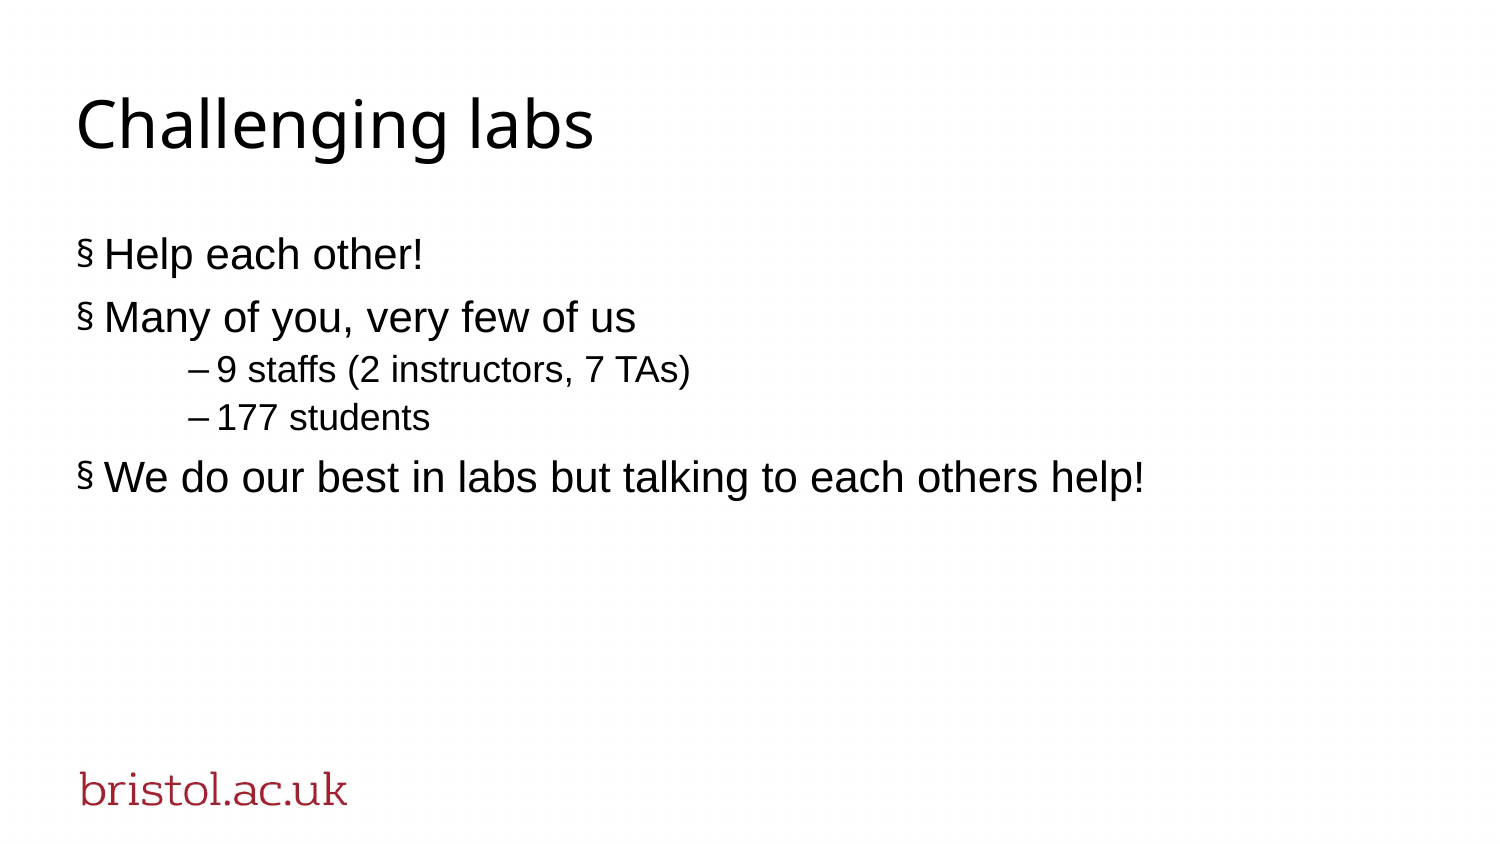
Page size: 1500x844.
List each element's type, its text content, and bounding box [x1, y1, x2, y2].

title Challenging labs [60, 44, 1440, 209]
list Help each other! Many of you, very few of us 9 staffs (2 instructors, 7 TAs) 177 students We do our best in labs but talking to each others help! [60, 224, 1440, 699]
